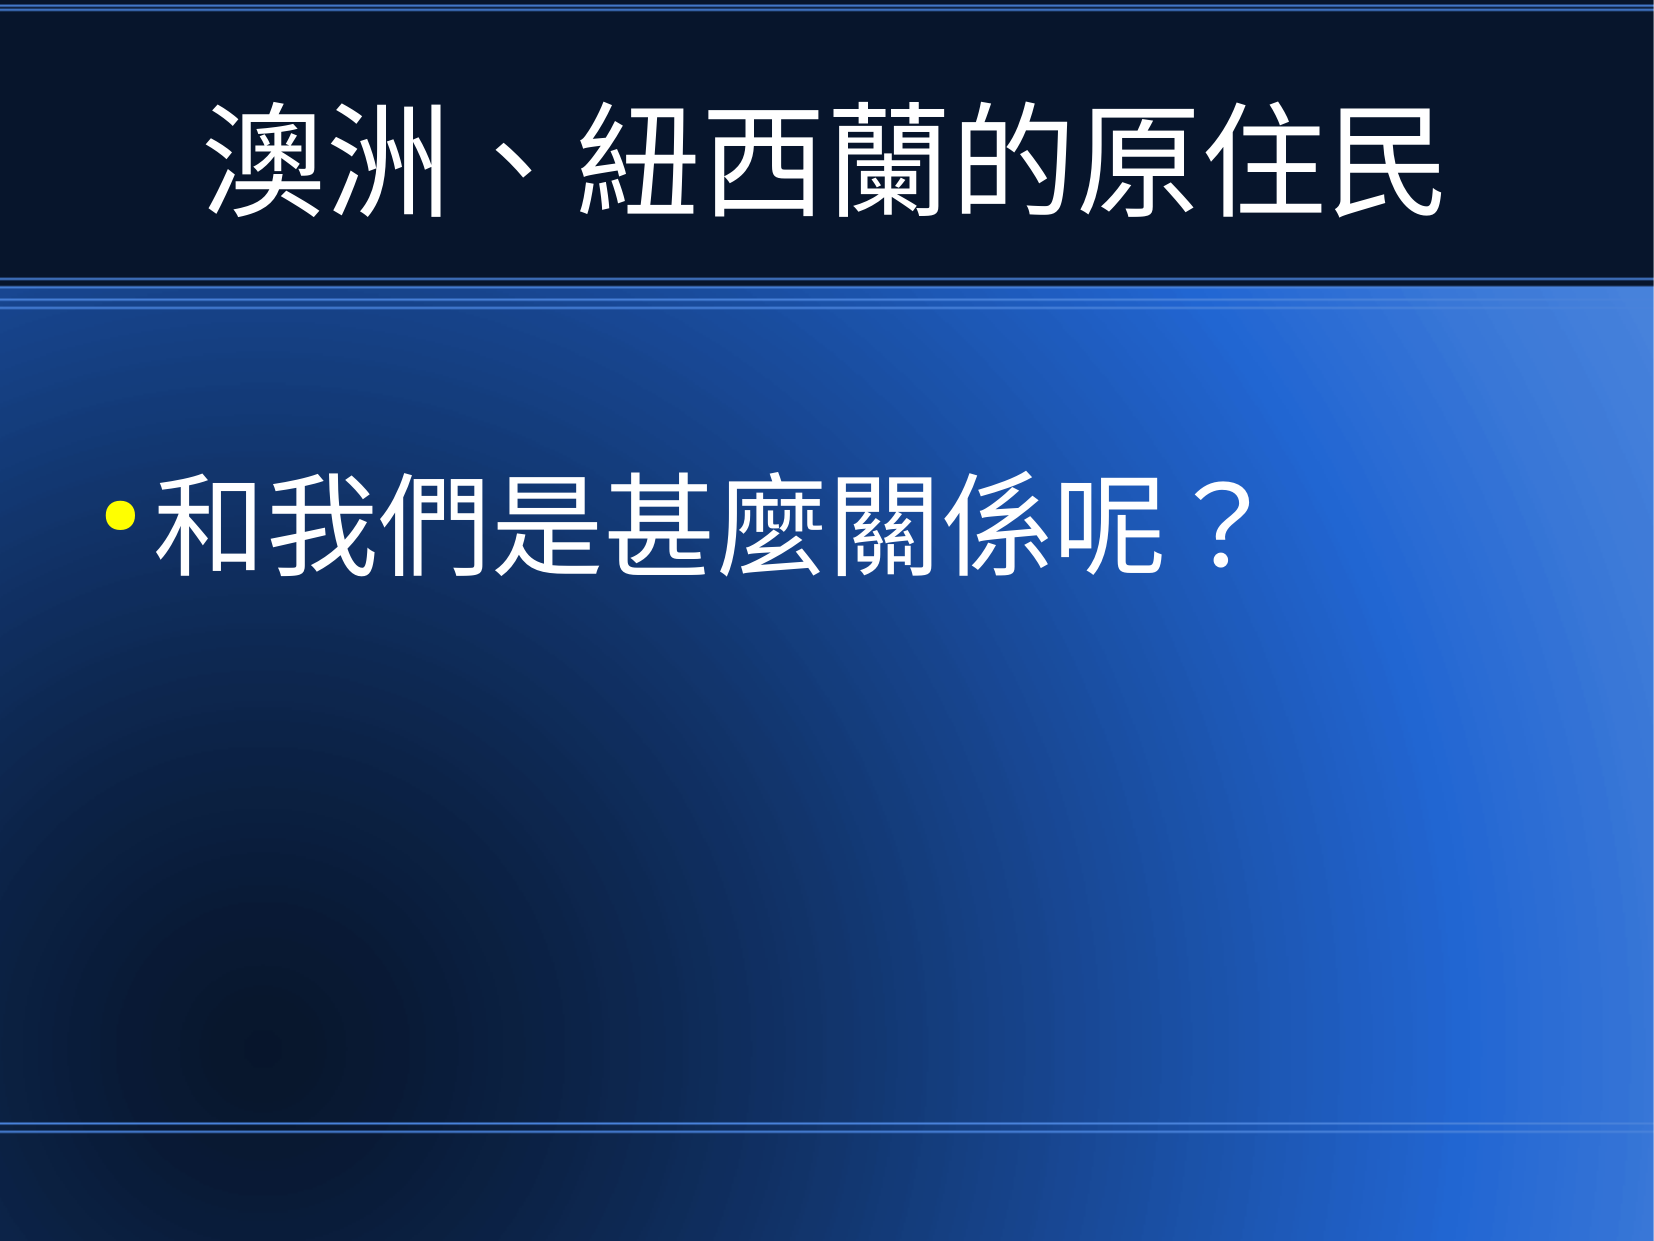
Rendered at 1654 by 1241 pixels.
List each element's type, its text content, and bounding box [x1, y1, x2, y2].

picture [0, 0, 1654, 1241]
title 澳洲、紐西蘭的原住民 [82, 49, 1571, 257]
list 和我們是甚麼關係呢？ [82, 355, 1571, 1241]
